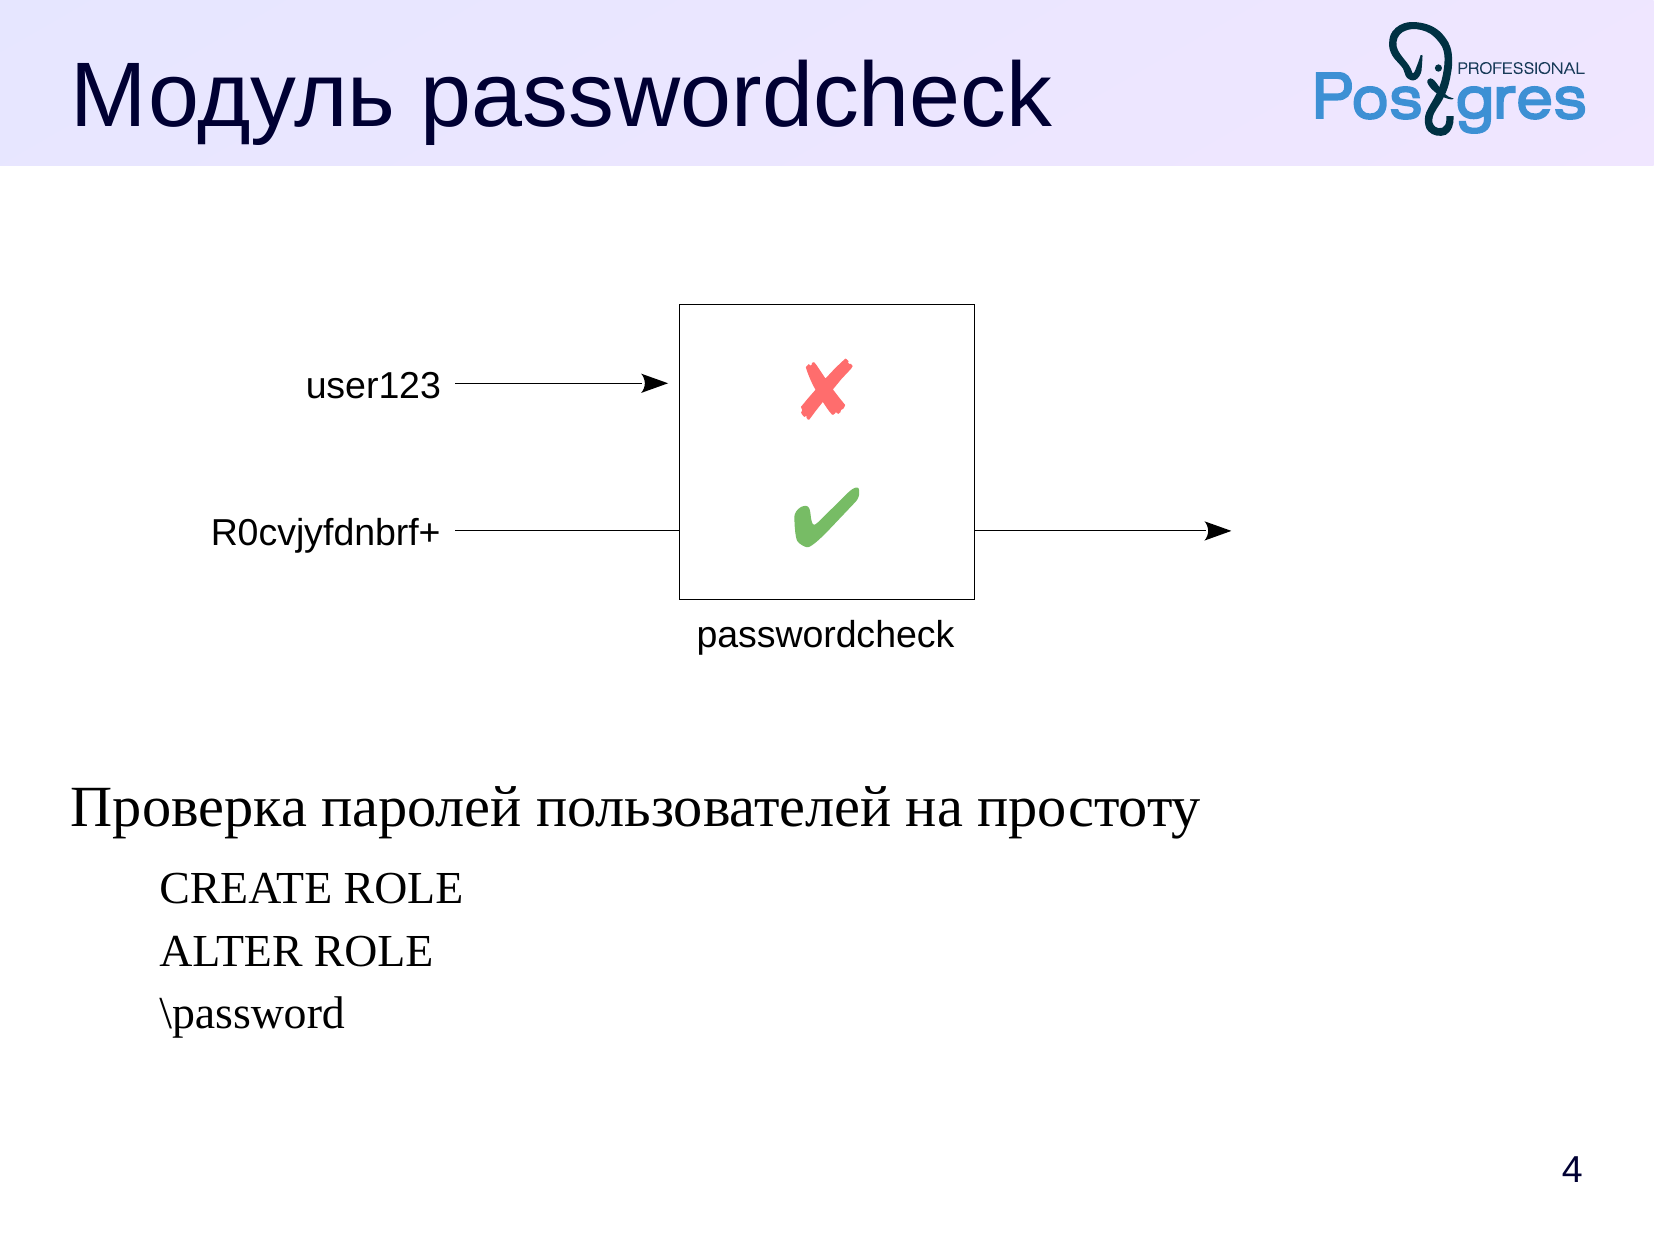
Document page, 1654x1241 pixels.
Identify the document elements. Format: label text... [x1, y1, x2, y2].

text_box user123 [144, 356, 456, 414]
text_box [679, 304, 975, 600]
title Модуль passwordcheck [70, 43, 1241, 147]
list Проверка паролей пользователей на простоту CREATE ROLE ALTER ROLE \password [70, 774, 1583, 1181]
text_box R0cvjyfdnbrf+ [144, 504, 456, 562]
text_box passwordcheck [681, 606, 970, 664]
